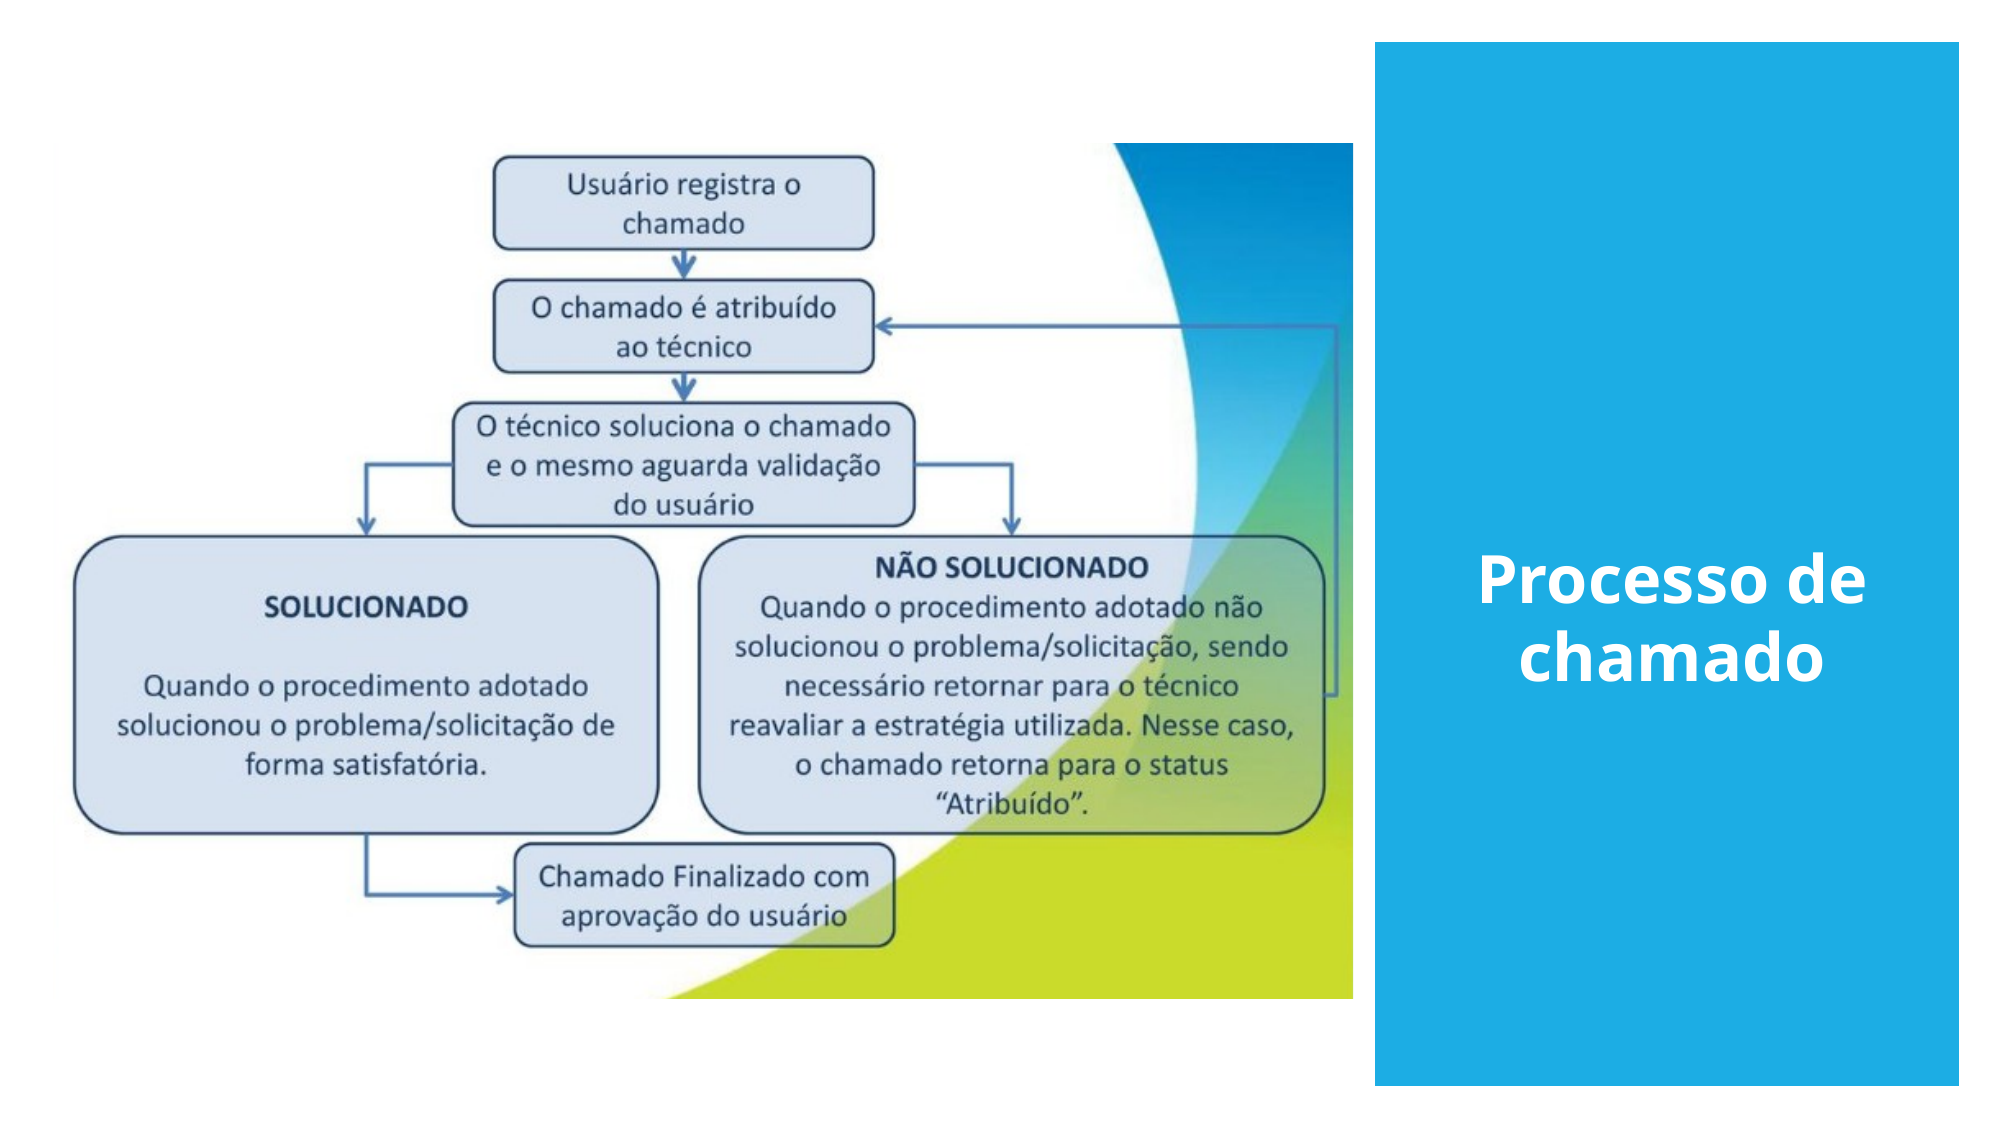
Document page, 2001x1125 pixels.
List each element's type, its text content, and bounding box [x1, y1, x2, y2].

text_box Processo de chamado [1417, 522, 1928, 704]
text_box [39, 42, 1960, 1086]
picture [53, 143, 1354, 999]
